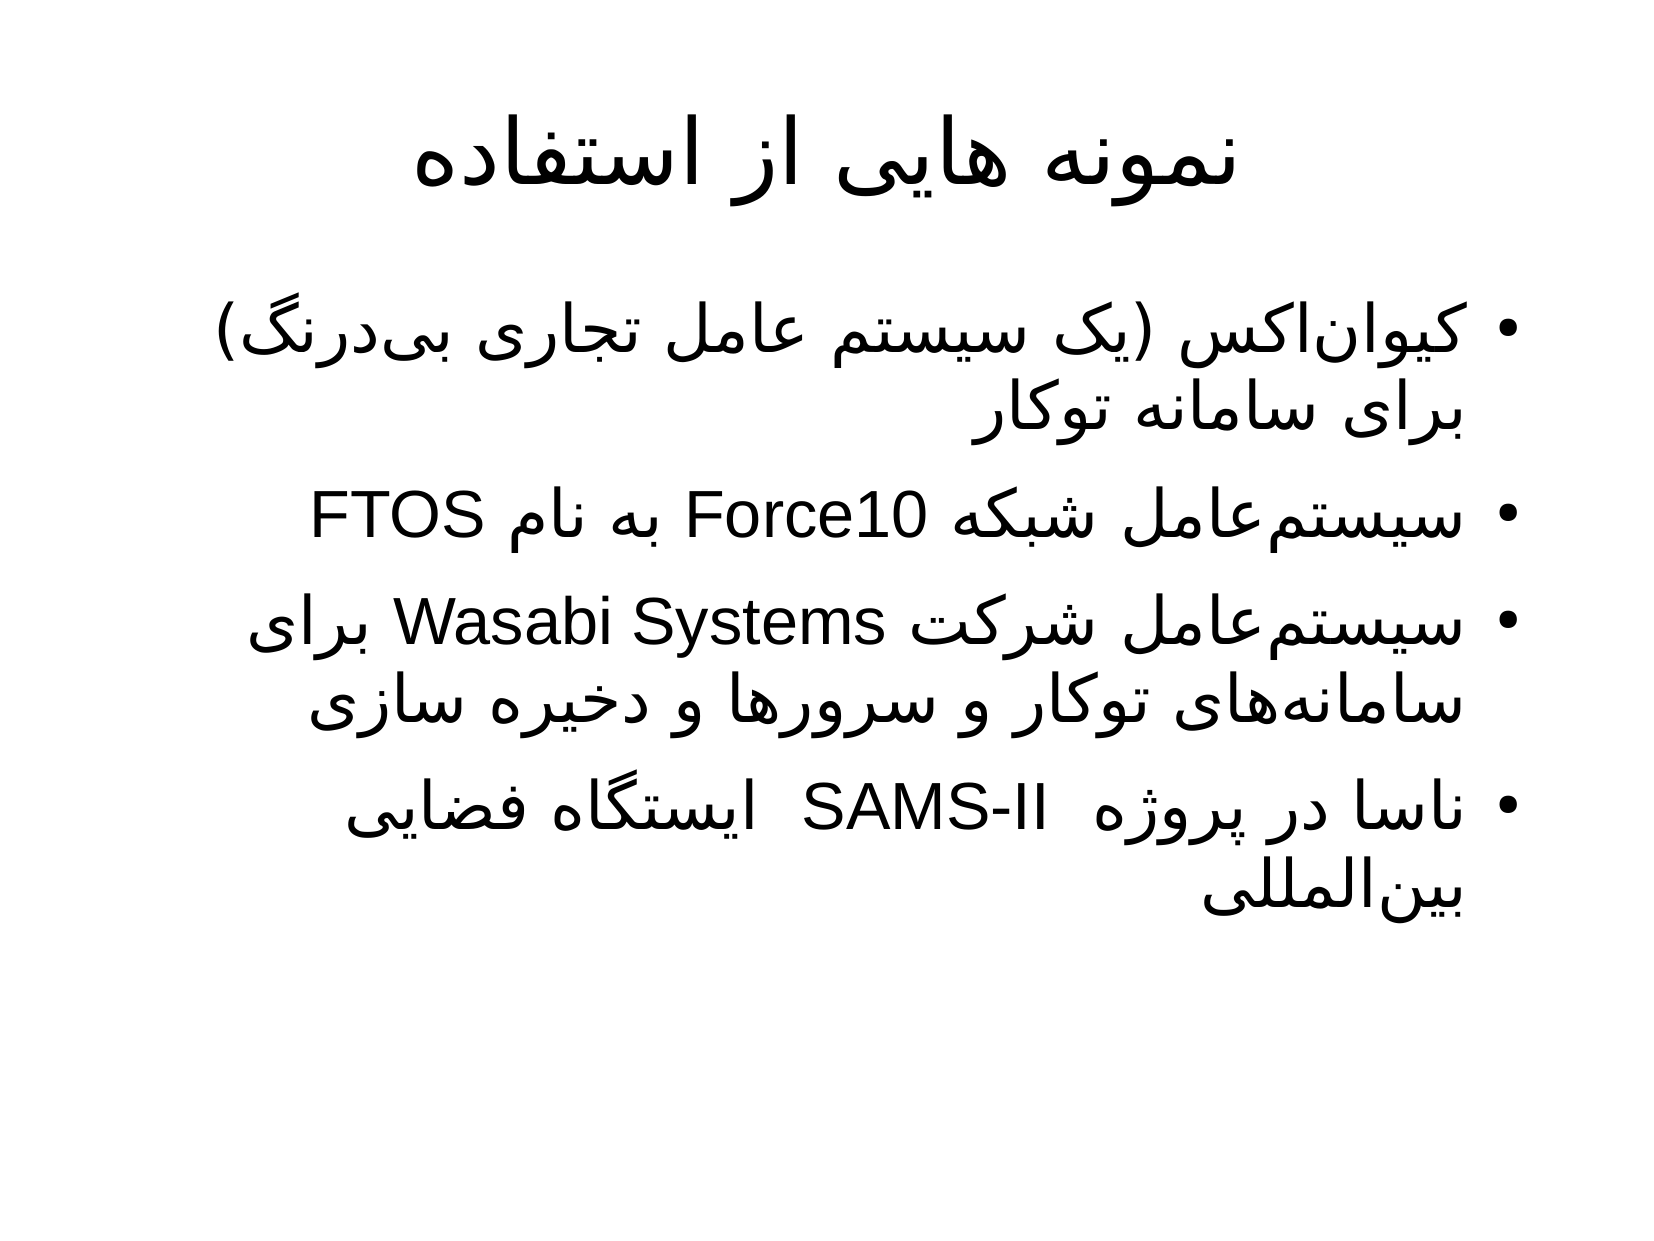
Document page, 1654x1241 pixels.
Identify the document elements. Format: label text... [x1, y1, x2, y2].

list کیوان‌اکس (یک سیستم عامل تجاری بی‌درنگ) برای سامانه توکار سیستم‌عامل شبکه Force10 به نام FTOS سیستم‌عامل شرکت Wasabi Systems برای سامانه‌های توکار و سرورها و دخیره سازی ناسا در پروژه SAMS-II ایستگاه فضایی بین‌المللی [82, 290, 1538, 1010]
title نمونه هایی از استفاده [82, 49, 1571, 257]
